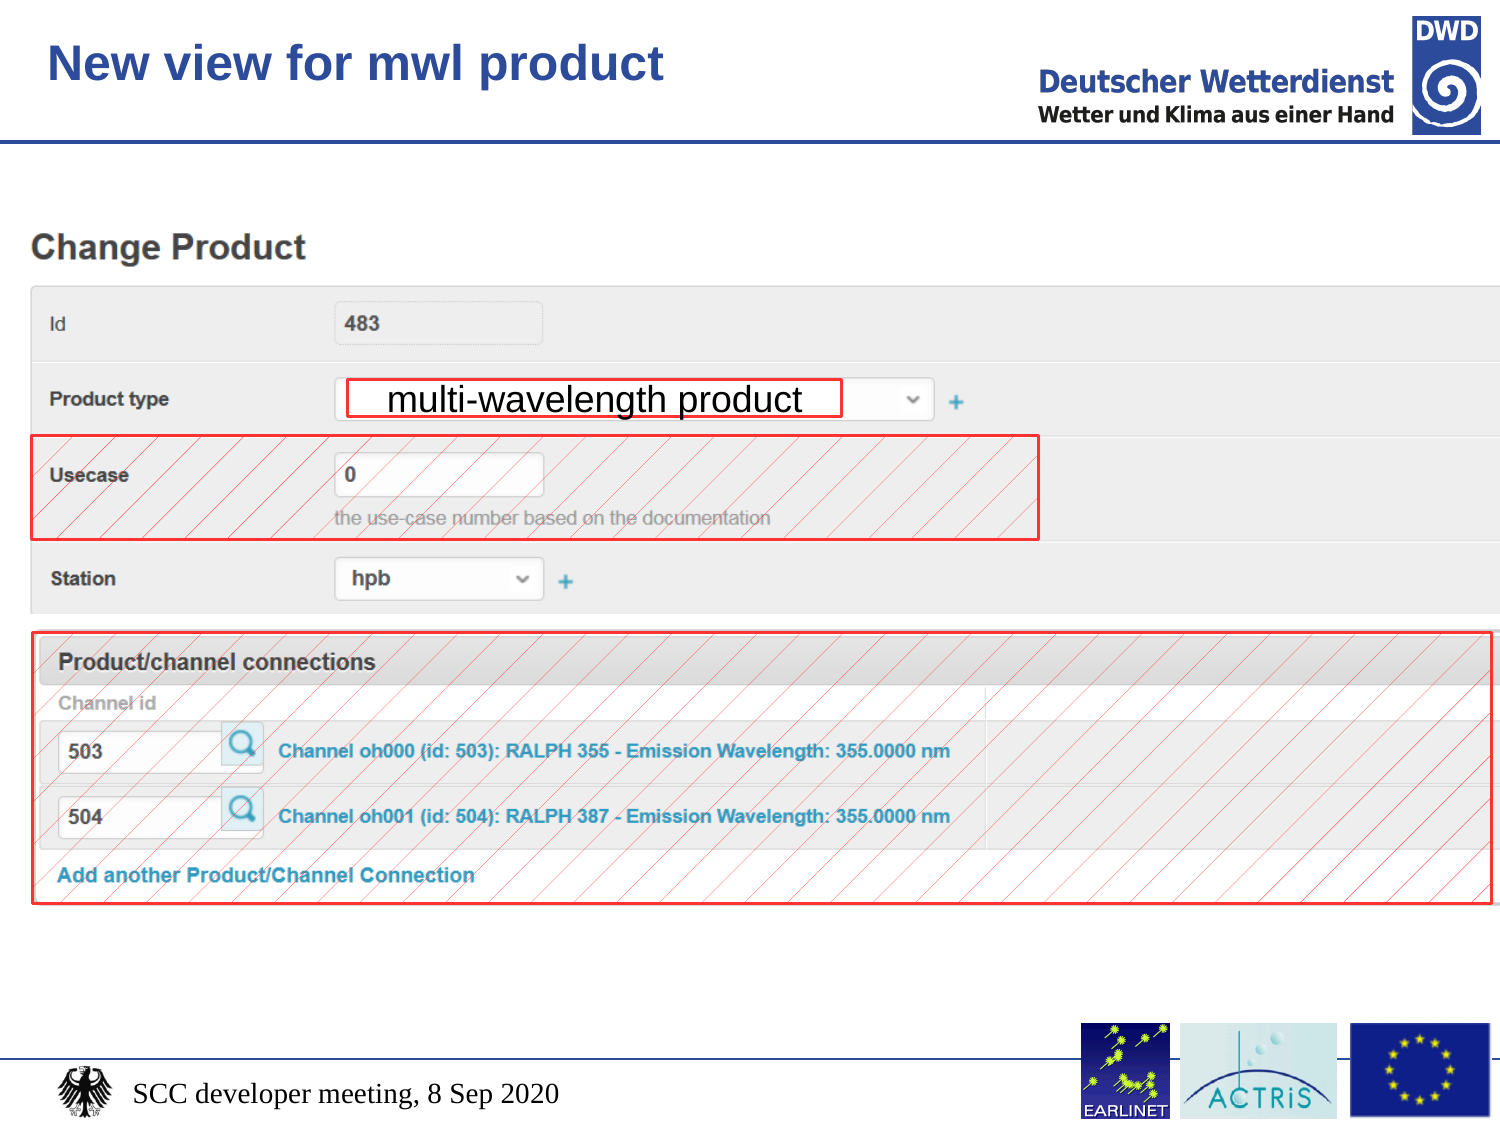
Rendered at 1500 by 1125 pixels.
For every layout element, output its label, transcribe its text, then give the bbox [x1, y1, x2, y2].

text_box New view for mwl product [32, 22, 1000, 99]
picture [8, 162, 1500, 614]
picture [1180, 1023, 1337, 1119]
text_box multi-wavelength product [347, 379, 842, 417]
picture [1350, 1023, 1492, 1119]
picture [1038, 16, 1481, 135]
picture [15, 627, 1500, 907]
picture [55, 1064, 114, 1119]
text_box [31, 435, 1039, 540]
picture [1081, 1023, 1170, 1119]
text_box [32, 632, 1492, 904]
